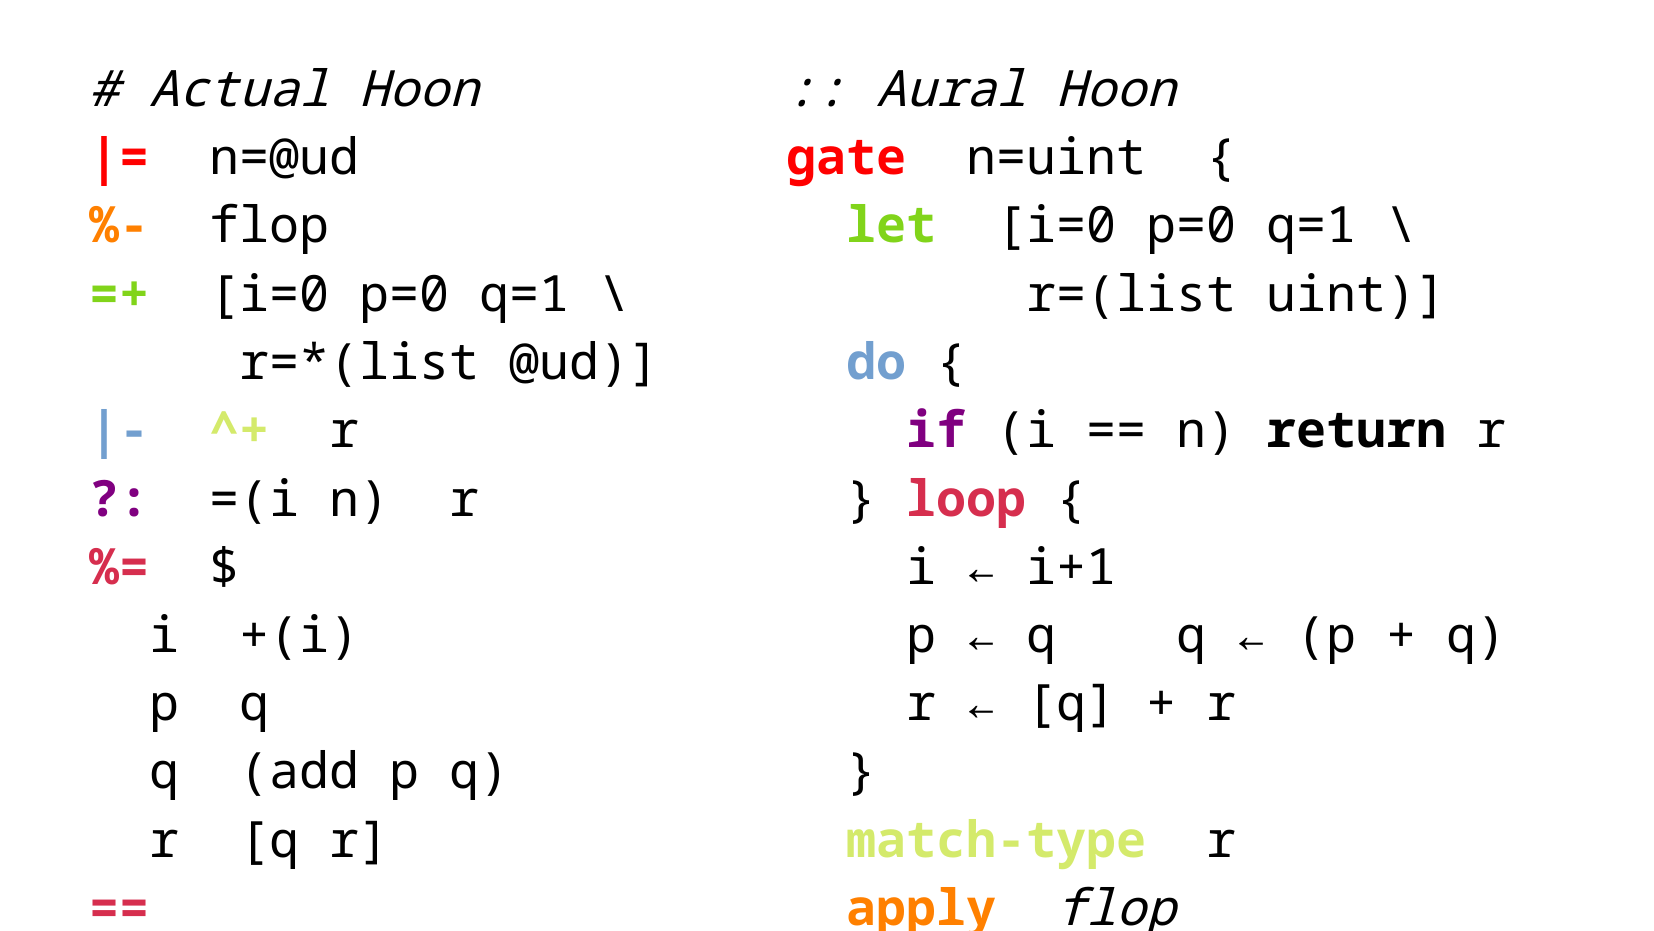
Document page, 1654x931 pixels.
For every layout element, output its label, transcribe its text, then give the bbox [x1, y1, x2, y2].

text_box :: Aural Hoon gate n=uint { let [i=0 p=0 q=1 \ r=(list uint)] do { if (i == n) return r } loop { i ← i+1 p ← q q ← (p + q) r ← [q] + r } match-type r apply flop } [771, 45, 1621, 931]
text_box # Actual Hoon |= n=@ud %- flop =+ [i=0 p=0 q=1 \ r=*(list @ud)] |- ^+ r ?: =(i n) r %= $ i +(i) p q q (add p q) r [q r] == [75, 45, 766, 912]
